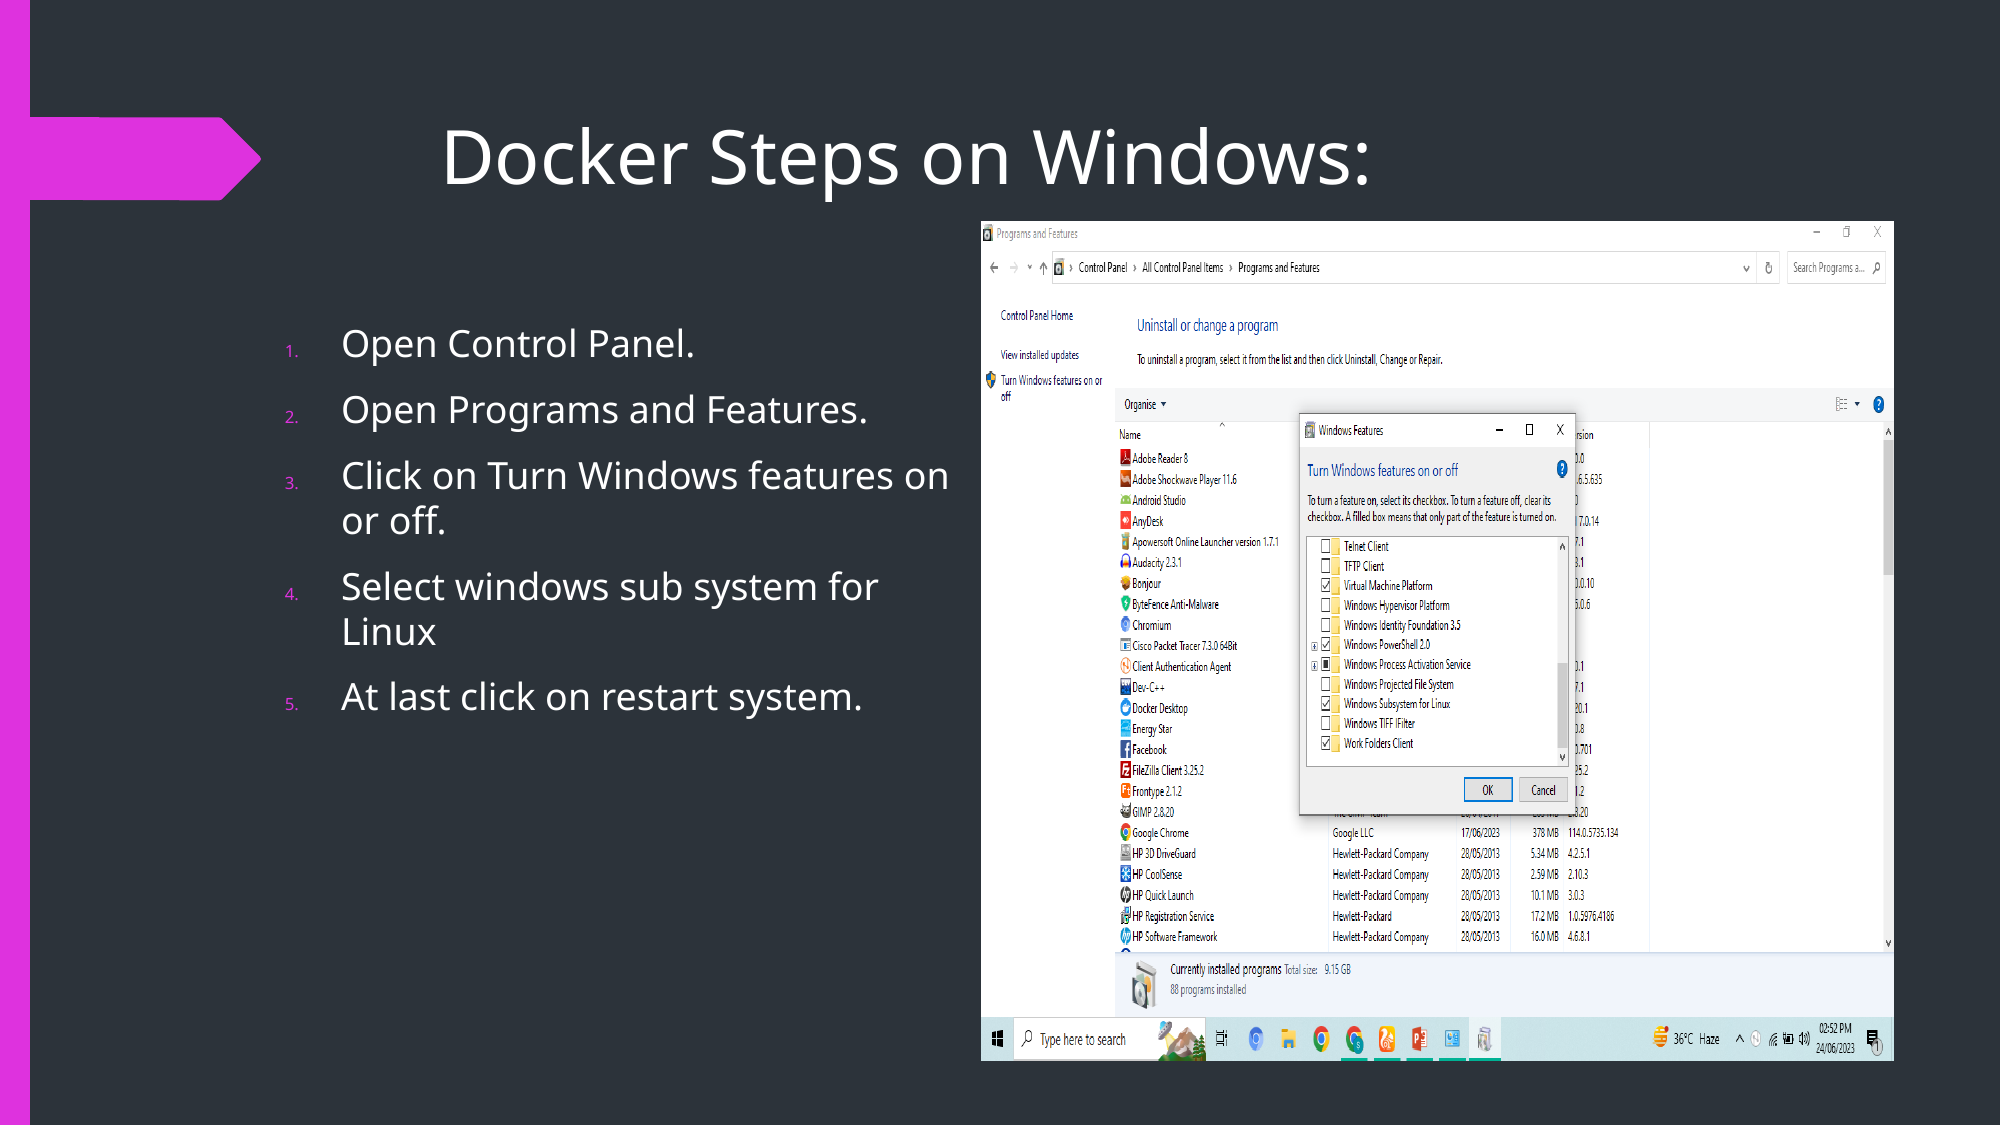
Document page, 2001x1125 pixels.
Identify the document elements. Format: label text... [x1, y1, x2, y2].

title Docker Steps on Windows: [425, 102, 1888, 312]
list Open Control Panel. Open Programs and Features. Click on Turn Windows features on or off. Select windows sub system for Linux At last click on restart system. [270, 312, 981, 970]
picture [981, 221, 1894, 1062]
